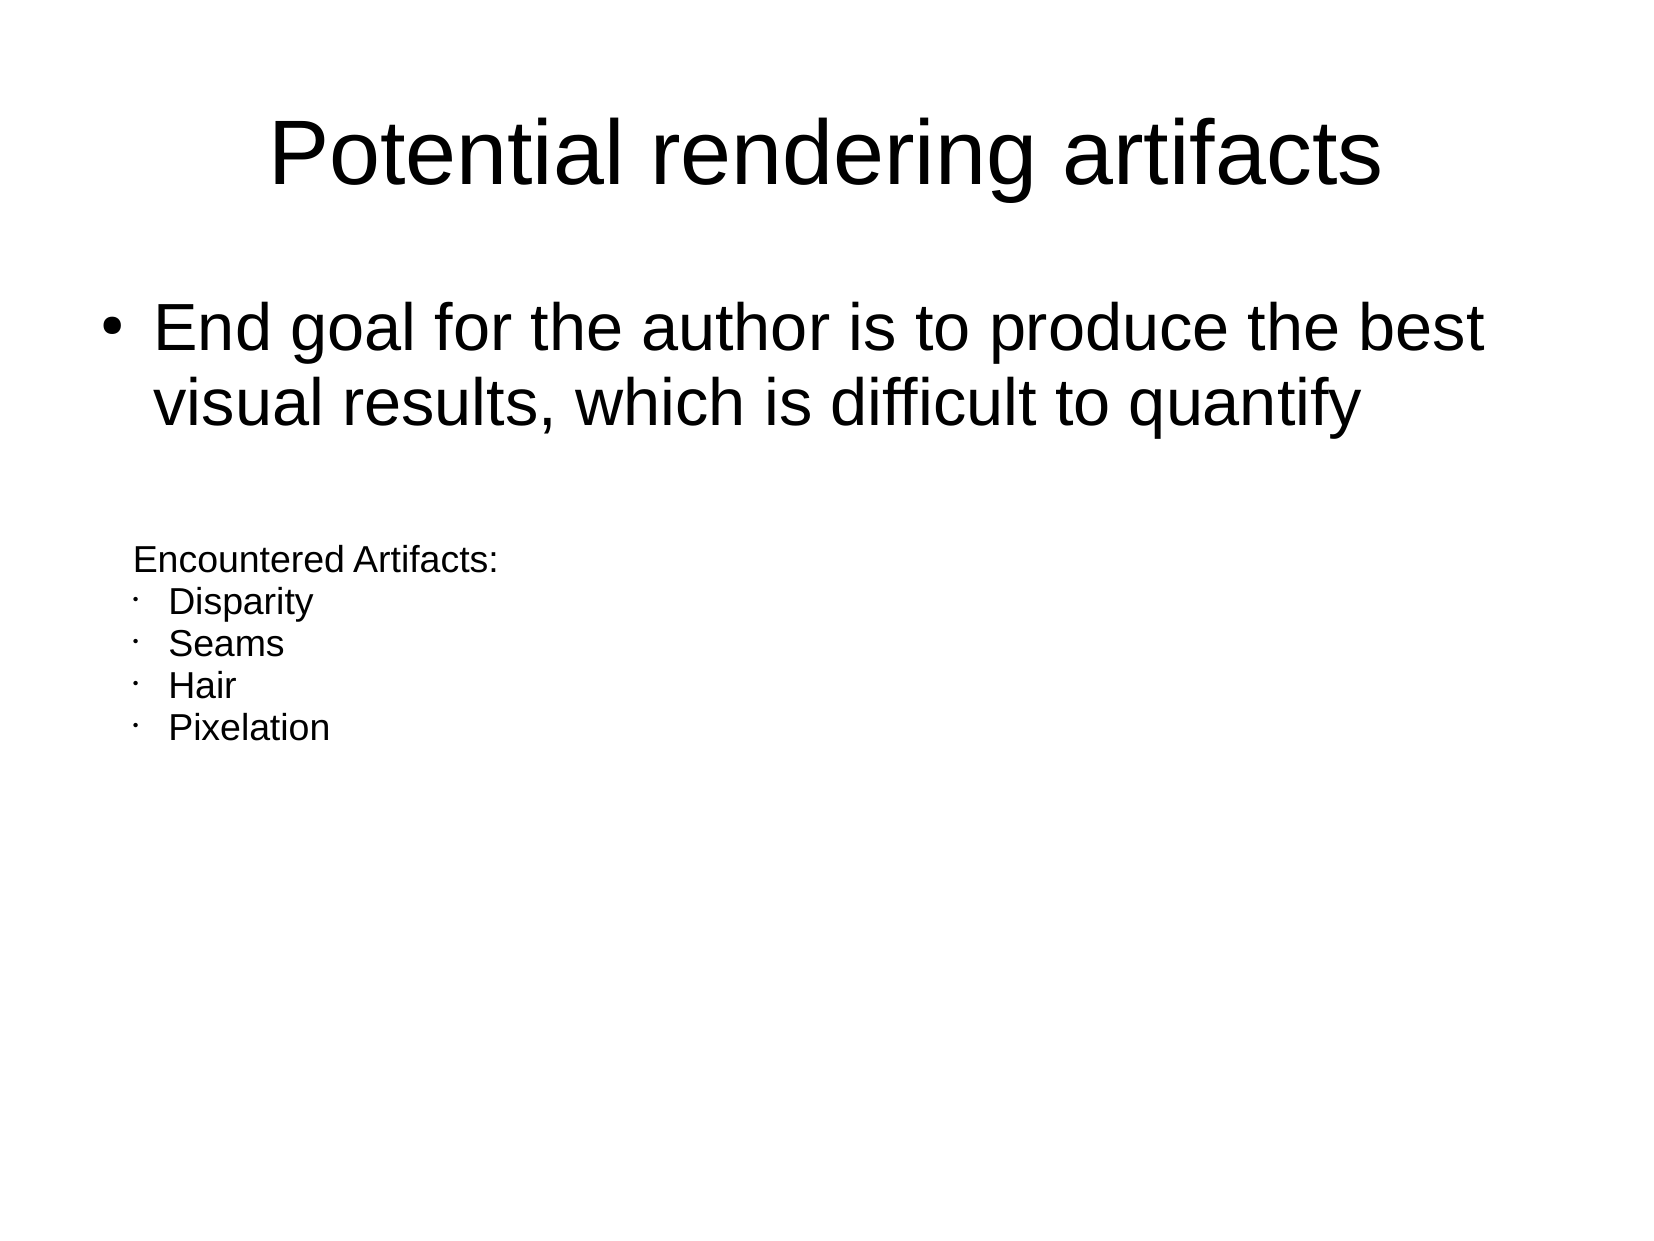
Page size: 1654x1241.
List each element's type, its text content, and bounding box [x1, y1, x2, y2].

list End goal for the author is to produce the best visual results, which is difficult to quantify [82, 290, 1571, 1010]
title Potential rendering artifacts [82, 49, 1571, 257]
text_box Encountered Artifacts: Disparity Seams Hair Pixelation [118, 531, 515, 881]
